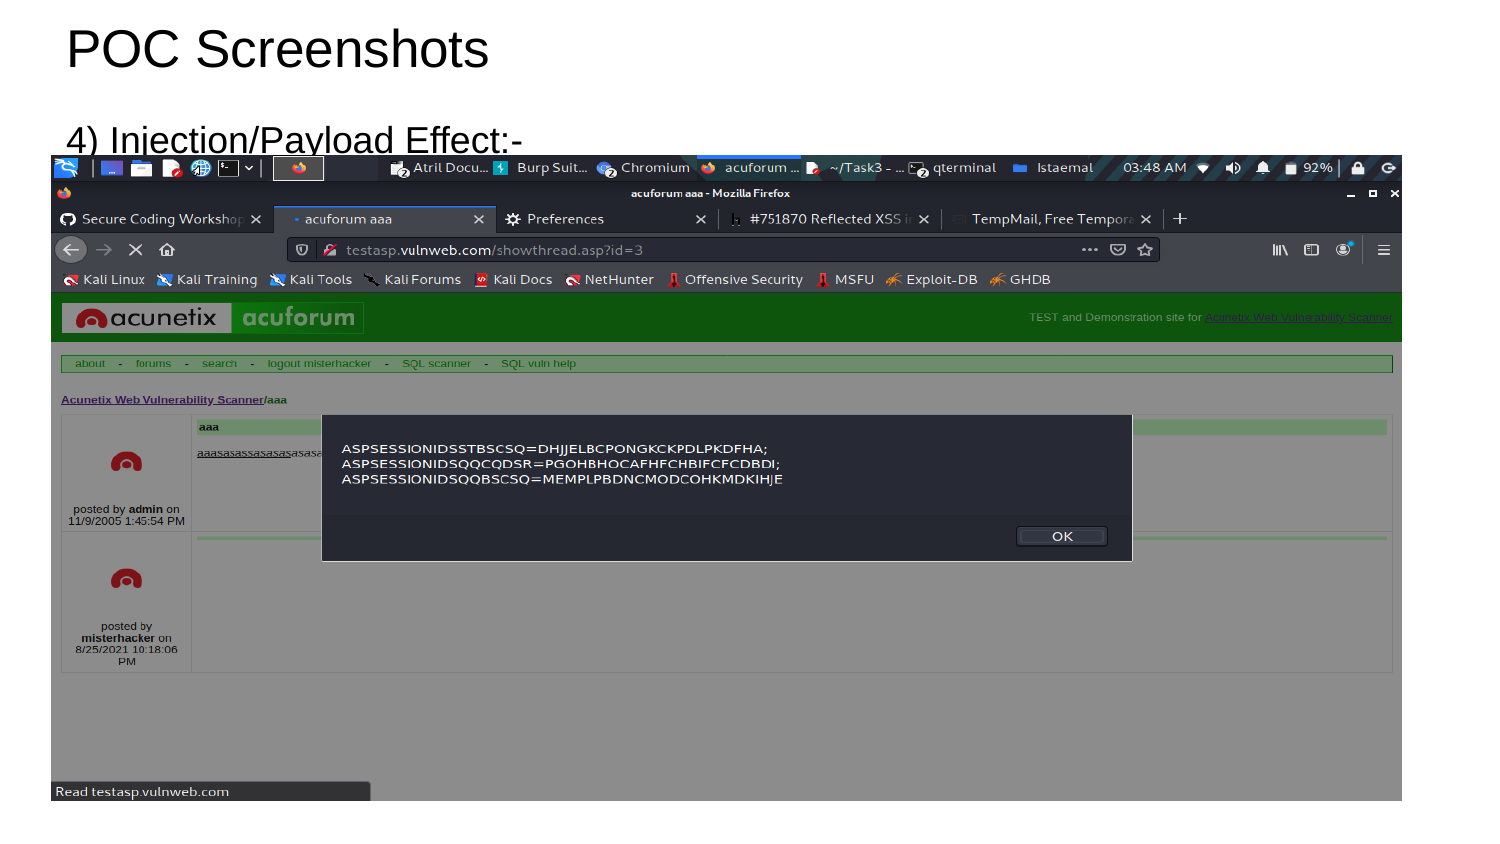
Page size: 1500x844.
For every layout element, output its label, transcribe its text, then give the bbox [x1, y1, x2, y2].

picture [51, 155, 1402, 801]
title POC Screenshots [51, 0, 1449, 93]
list 4) Injection/Payload Effect:- [51, 93, 1449, 655]
